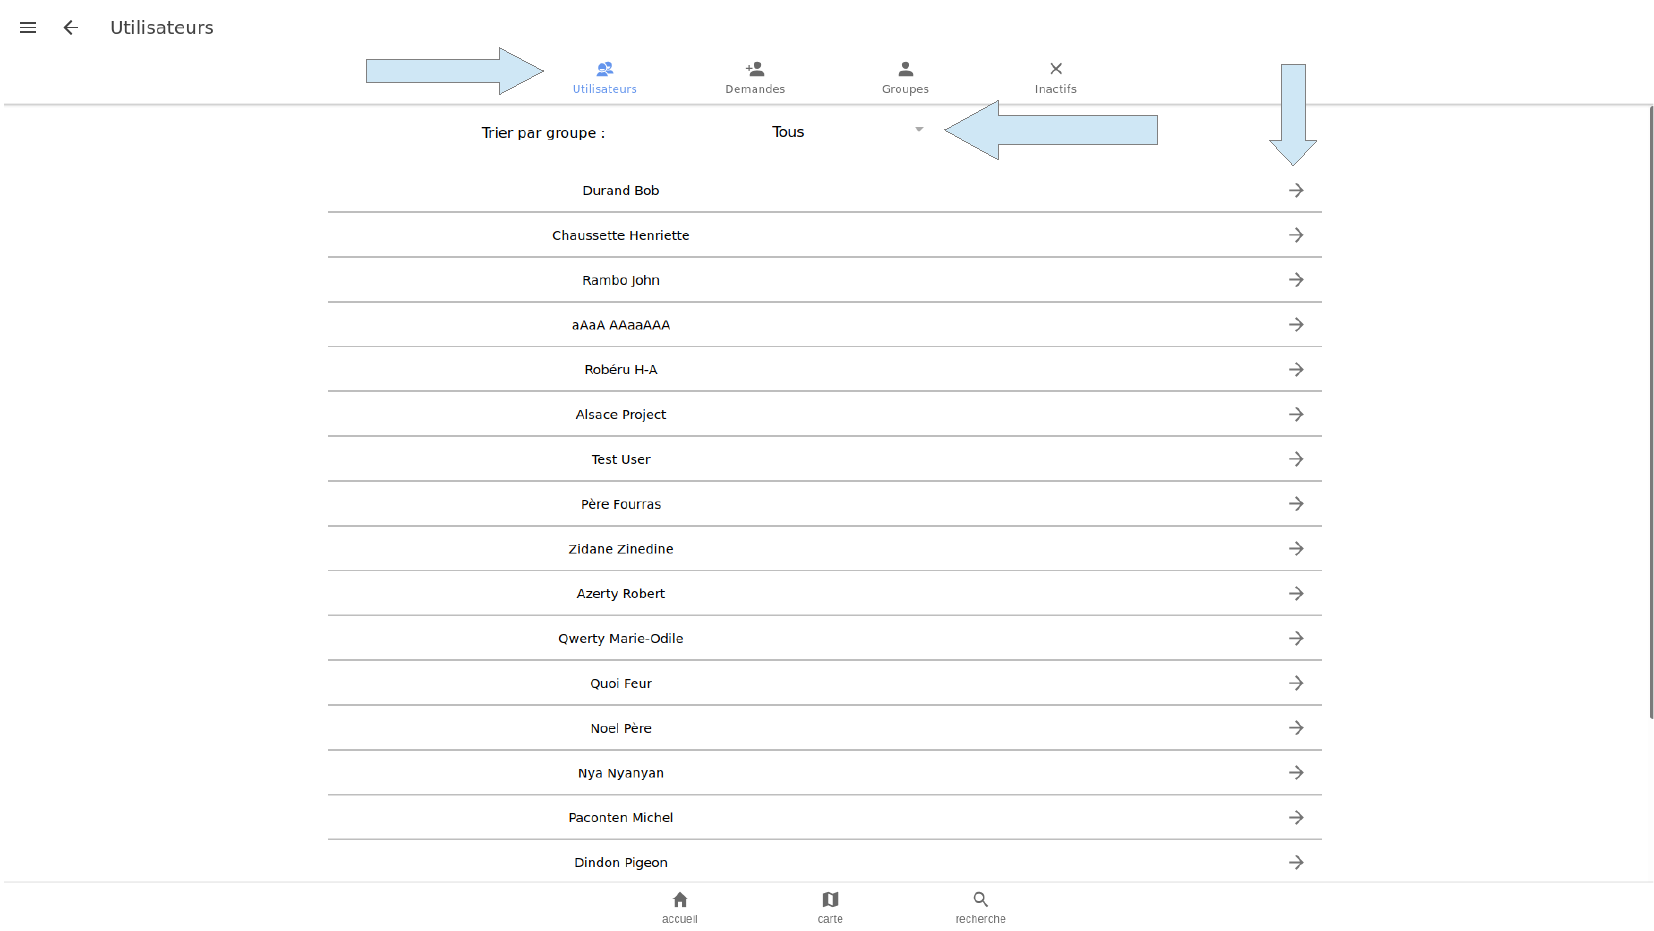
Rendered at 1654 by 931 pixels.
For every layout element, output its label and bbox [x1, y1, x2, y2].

picture [4, 2, 1654, 931]
text_box [366, 47, 544, 95]
text_box [1269, 64, 1317, 166]
text_box [944, 100, 1158, 160]
